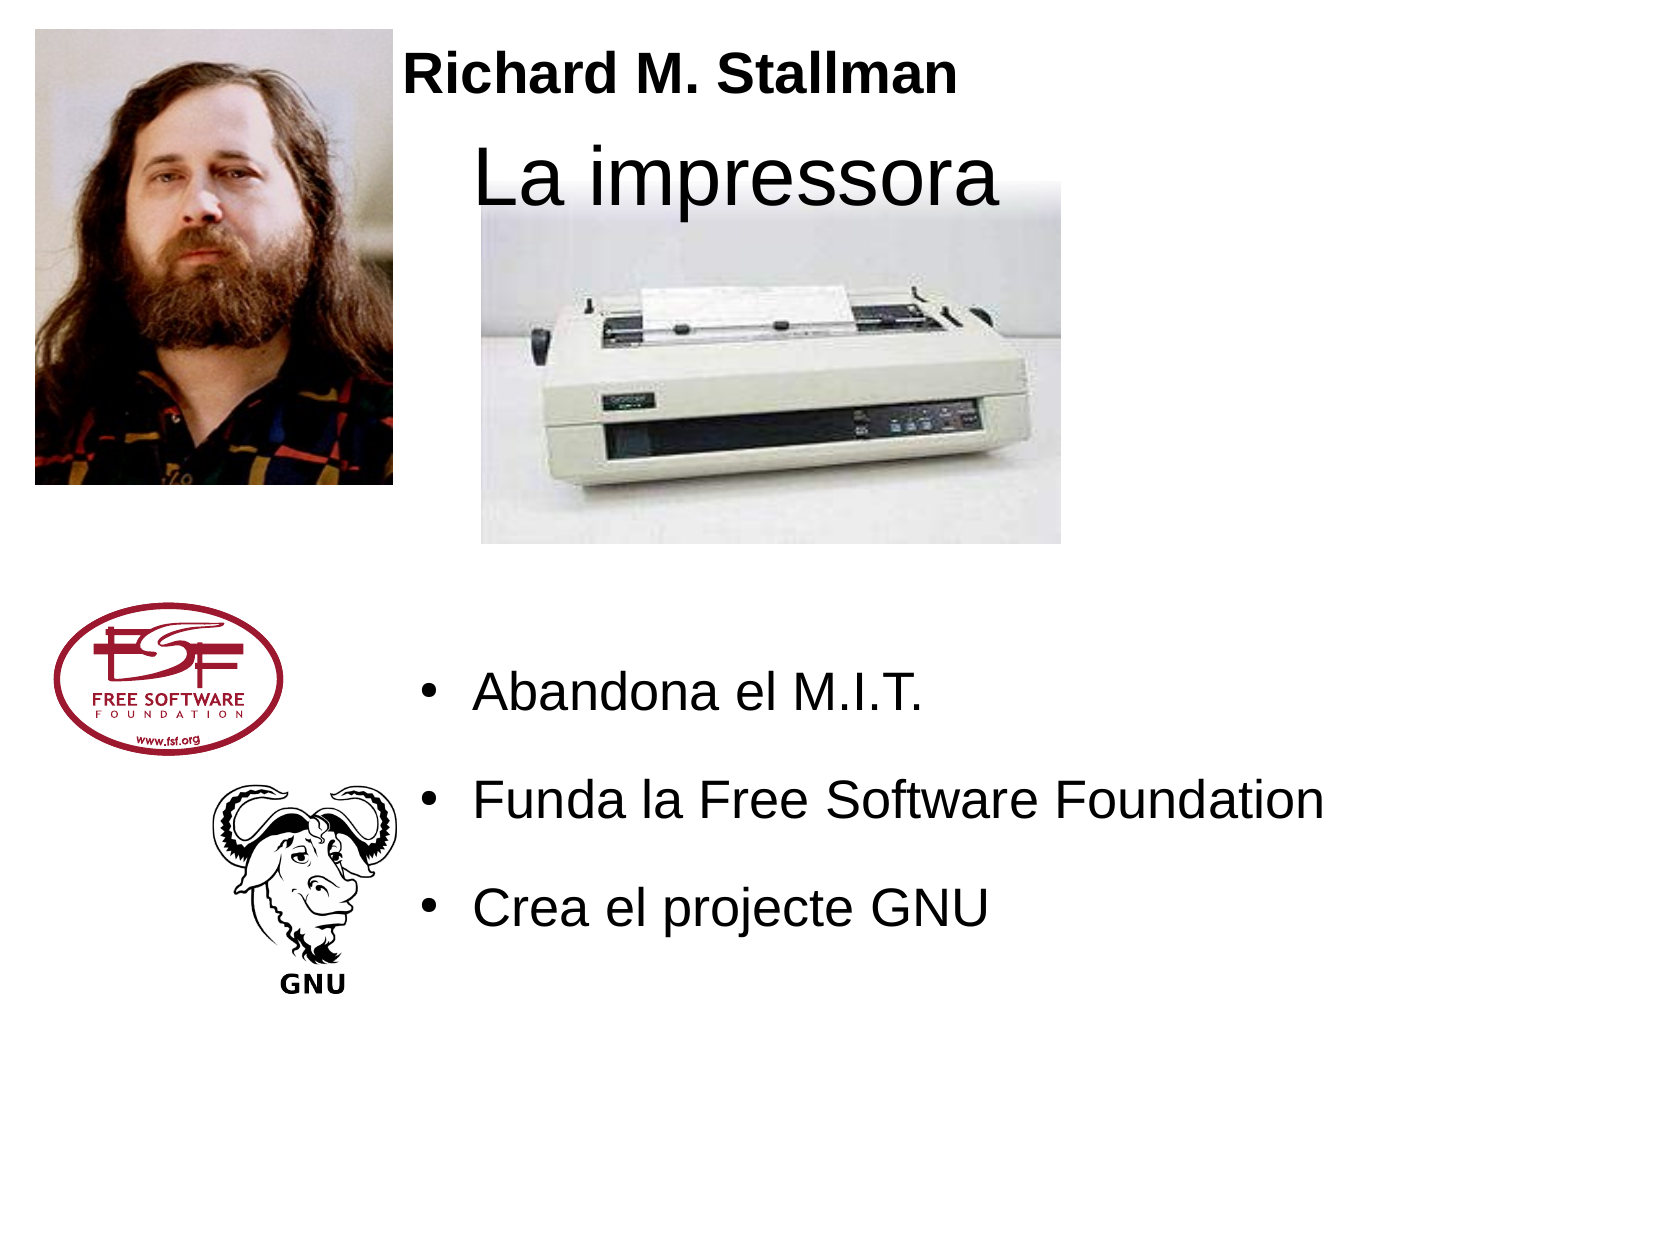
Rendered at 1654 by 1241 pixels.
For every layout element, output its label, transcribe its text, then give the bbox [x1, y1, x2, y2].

title La impressora [472, 129, 1087, 223]
list Abandona el M.I.T. Funda la Free Software Foundation Crea el projecte GNU [401, 661, 1619, 1205]
title Richard M. Stallman [402, 28, 1571, 119]
picture [188, 779, 419, 1004]
picture [35, 29, 393, 485]
picture [481, 223, 1061, 544]
picture [53, 602, 284, 756]
